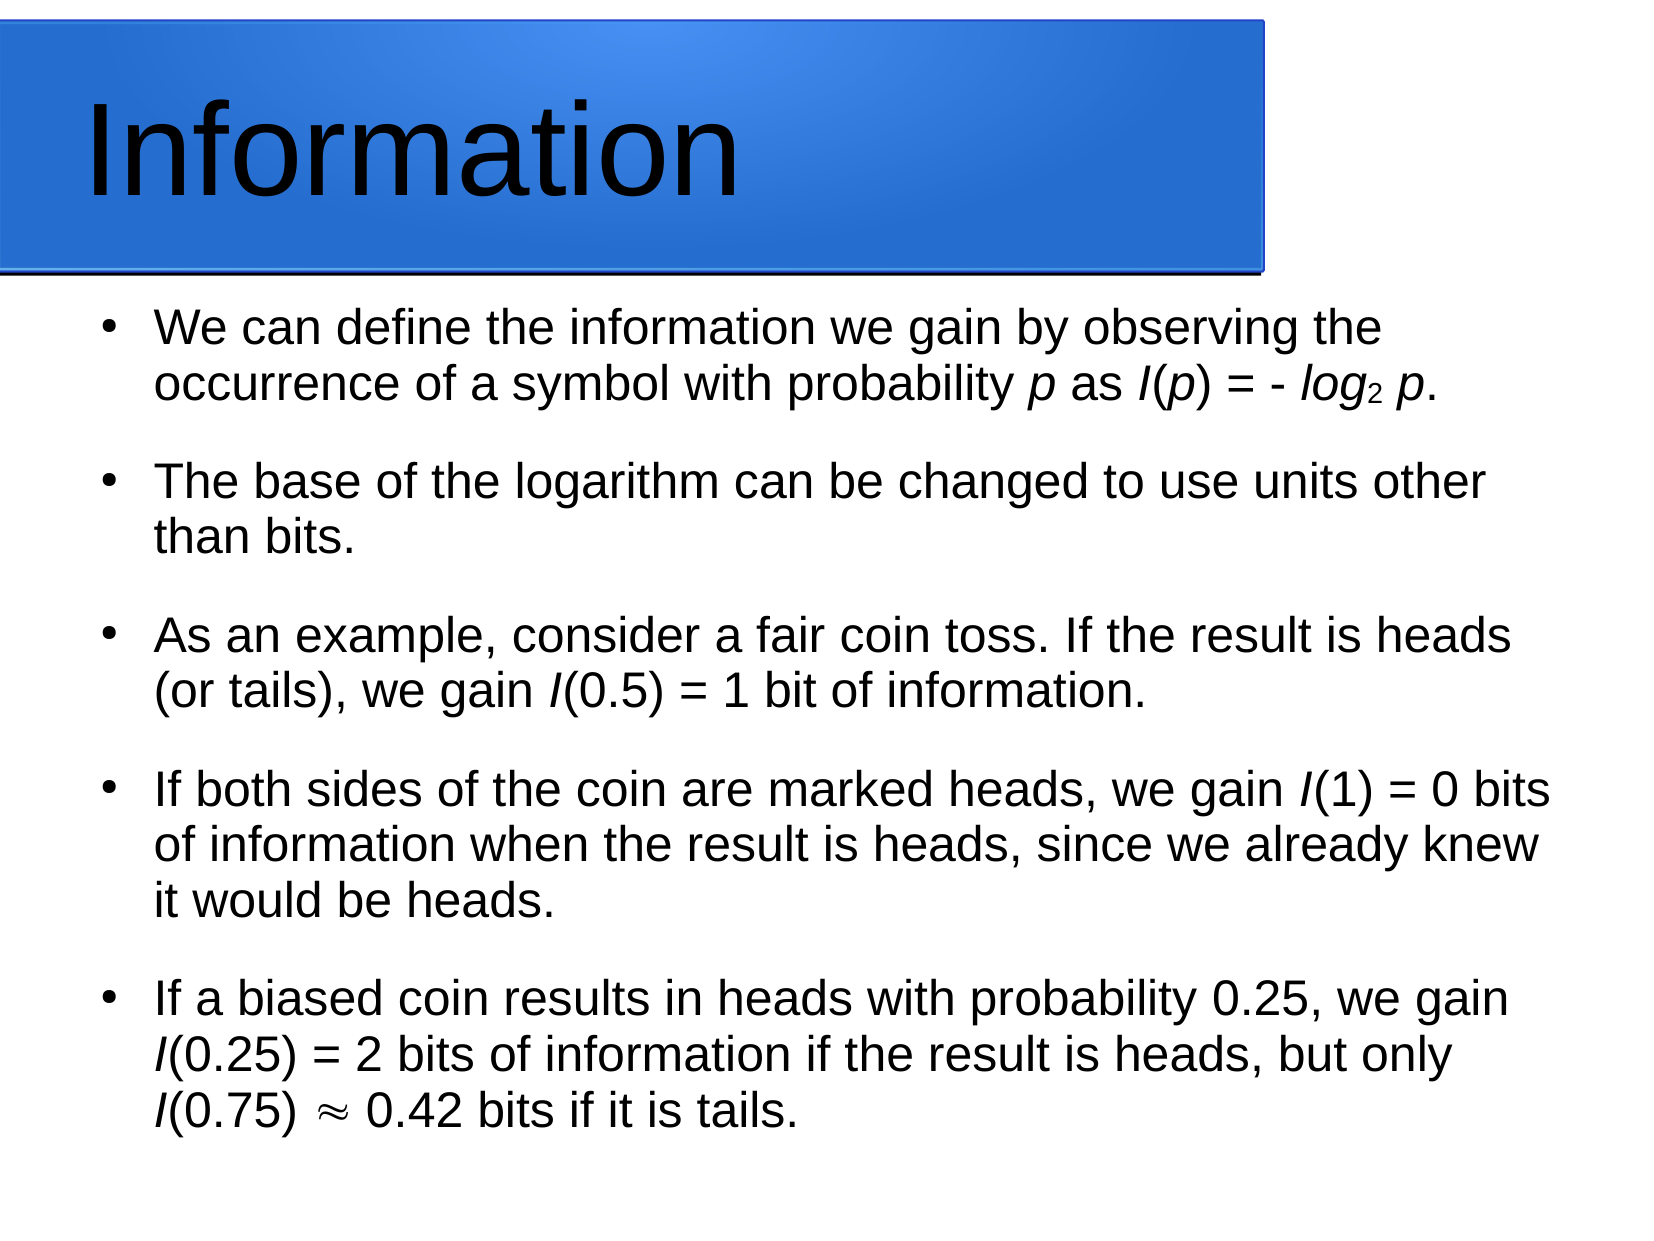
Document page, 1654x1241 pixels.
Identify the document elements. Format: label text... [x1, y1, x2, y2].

list We can define the information we gain by observing the occurrence of a symbol with probability p as I(p) = - log2 p. The base of the logarithm can be changed to use units other than bits. As an example, consider a fair coin toss. If the result is heads (or tails), we gain I(0.5) = 1 bit of information. If both sides of the coin are marked heads, we gain I(1) = 0 bits of information when the result is heads, since we already knew it would be heads. If a biased coin results in heads with probability 0.25, we gain I(0.25) = 2 bits of information if the result is heads, but only I(0.75) » 0.42 bits if it is tails. [82, 299, 1571, 1170]
title Information [82, 47, 1235, 252]
